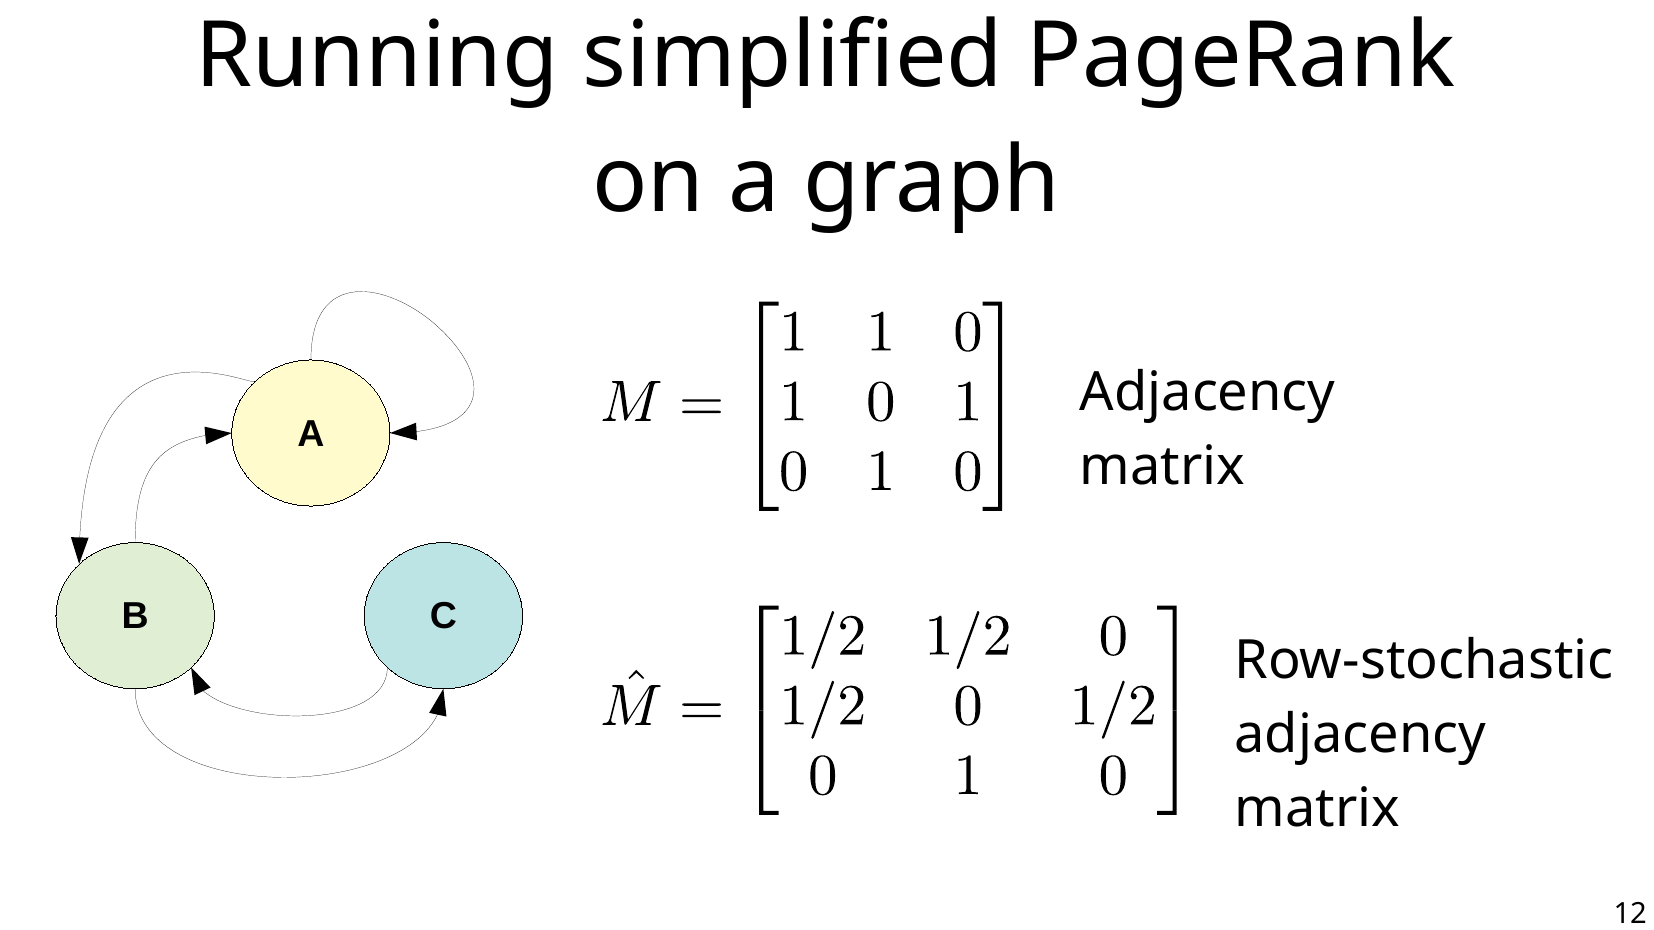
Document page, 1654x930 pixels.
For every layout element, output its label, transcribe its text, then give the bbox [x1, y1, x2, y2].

text_box Adjacency matrix [1065, 344, 1396, 482]
text_box Row-stochastic adjacency matrix [1219, 612, 1636, 811]
text_box B [55, 542, 215, 689]
text_box A [231, 359, 390, 507]
text_box [600, 301, 1022, 511]
text_box C [364, 542, 523, 689]
title Running simplified PageRank on a graph [82, 1, 1571, 225]
text_box [600, 605, 1196, 816]
